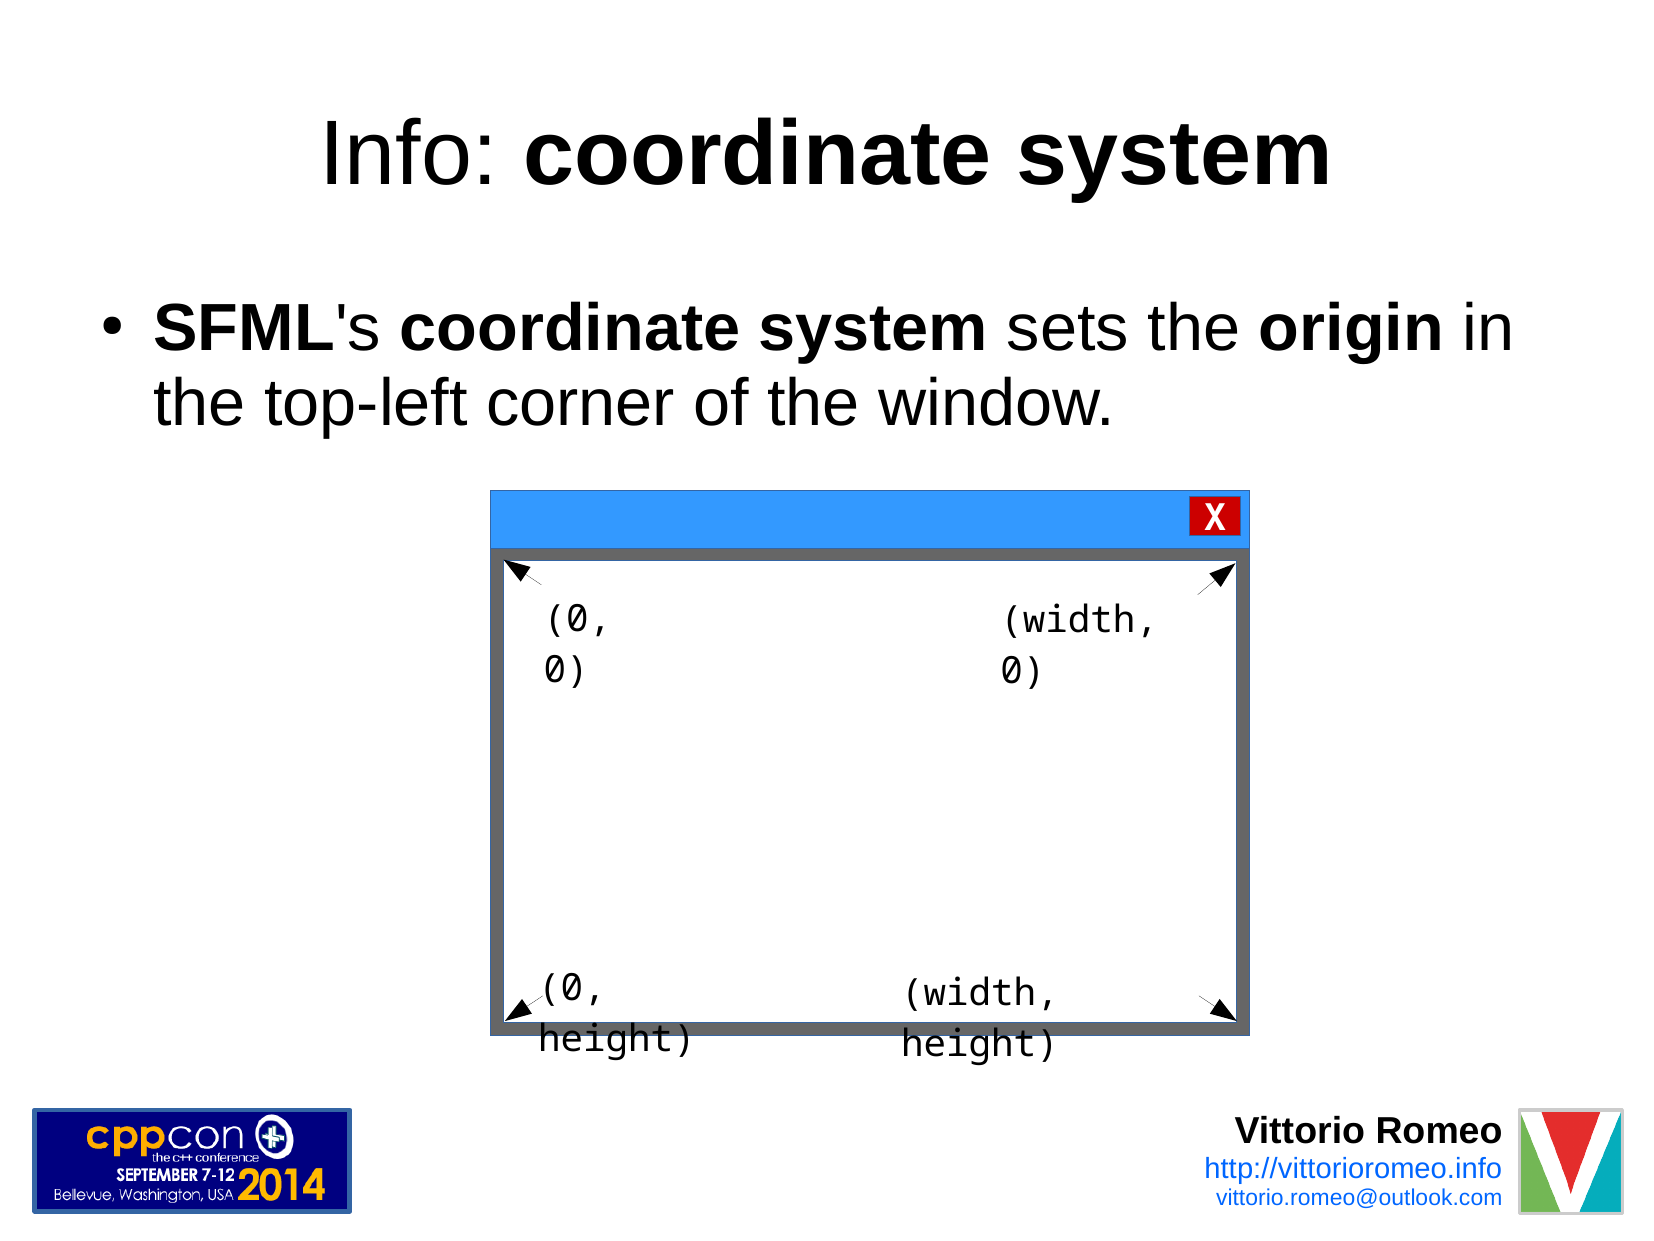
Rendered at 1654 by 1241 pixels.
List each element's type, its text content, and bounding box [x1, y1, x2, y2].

picture [1521, 1112, 1621, 1212]
text_box [490, 490, 1250, 1036]
text_box (width, height) [886, 957, 1224, 1011]
text_box X [1189, 496, 1241, 536]
text_box (width, 0) [985, 584, 1221, 638]
list SFML's coordinate system sets the origin in the top-left corner of the window. [82, 290, 1568, 450]
title Info: coordinate system [82, 49, 1571, 257]
picture [54, 1114, 325, 1203]
text_box (0, 0) [528, 583, 682, 636]
text_box (0, height) [523, 953, 779, 1006]
